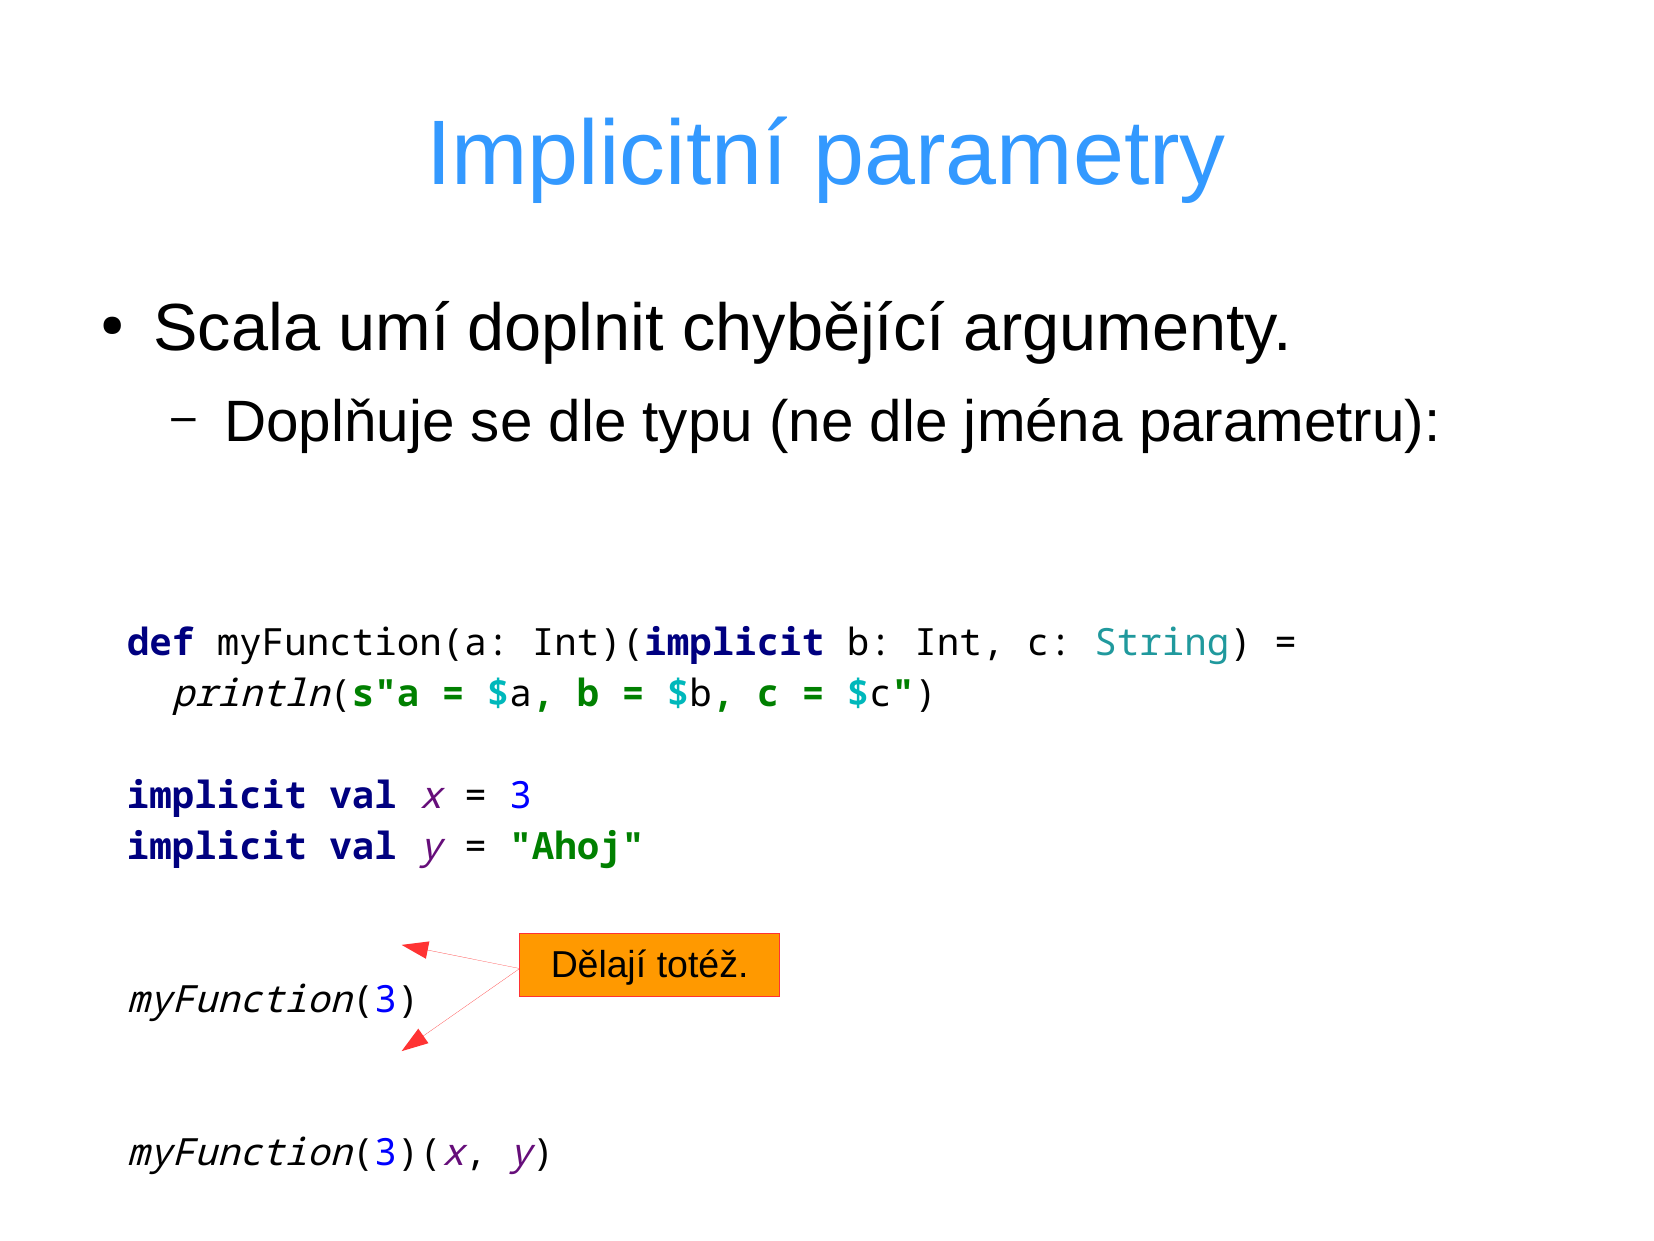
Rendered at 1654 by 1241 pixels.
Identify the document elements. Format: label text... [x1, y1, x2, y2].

text_box Dělají totéž. [519, 933, 780, 997]
text_box def myFunction(a: Int)(implicit b: Int, c: String) = println(s"a = $a, b = $b, c = $c") implicit val x = 3 implicit val y = "Ahoj" myFunction(3) myFunction(3)(x, y) [112, 608, 1412, 1108]
title Implicitní parametry [82, 49, 1571, 257]
list Scala umí doplnit chybějící argumenty. Doplňuje se dle typu (ne dle jména parametru): [82, 290, 1571, 1010]
